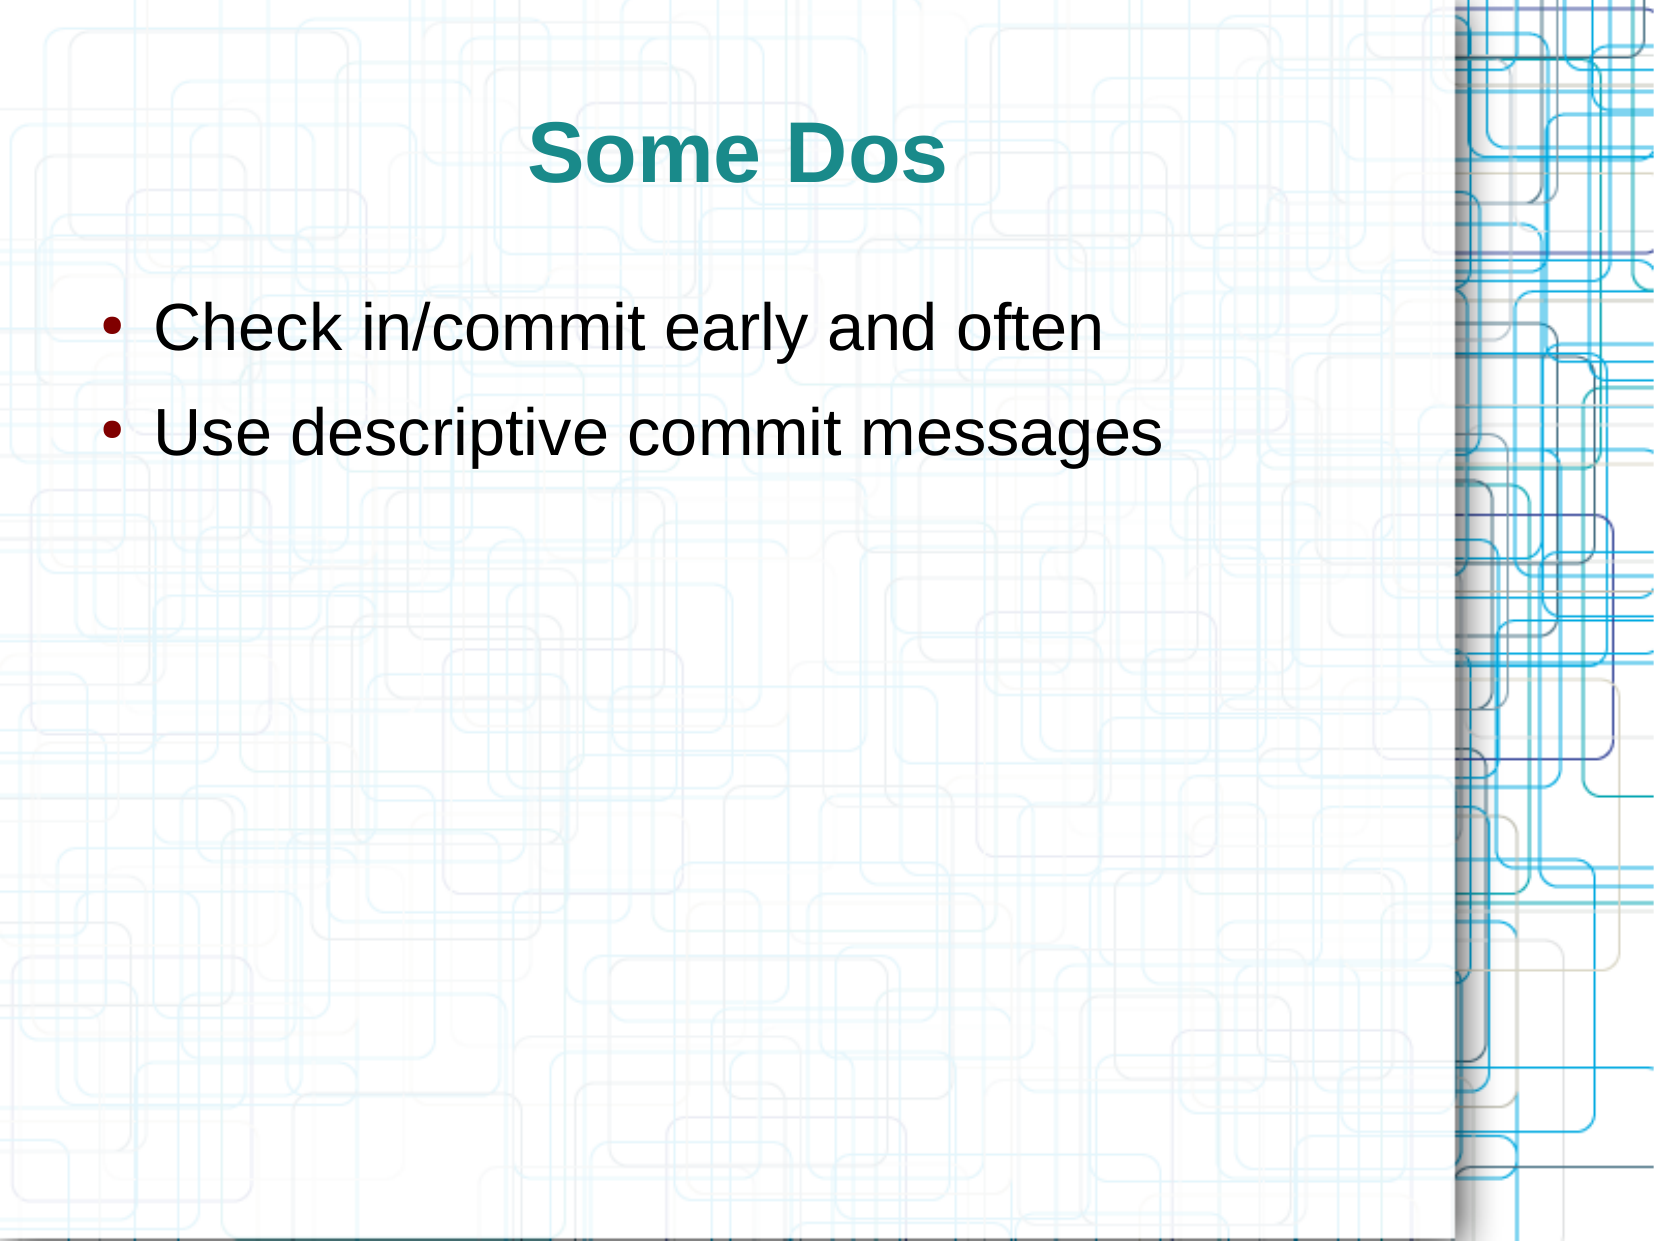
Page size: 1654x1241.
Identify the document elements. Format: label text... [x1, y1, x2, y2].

picture [0, 0, 1654, 1241]
list Check in/commit early and often Use descriptive commit messages [82, 290, 1418, 1010]
title Some Dos [59, 49, 1418, 257]
